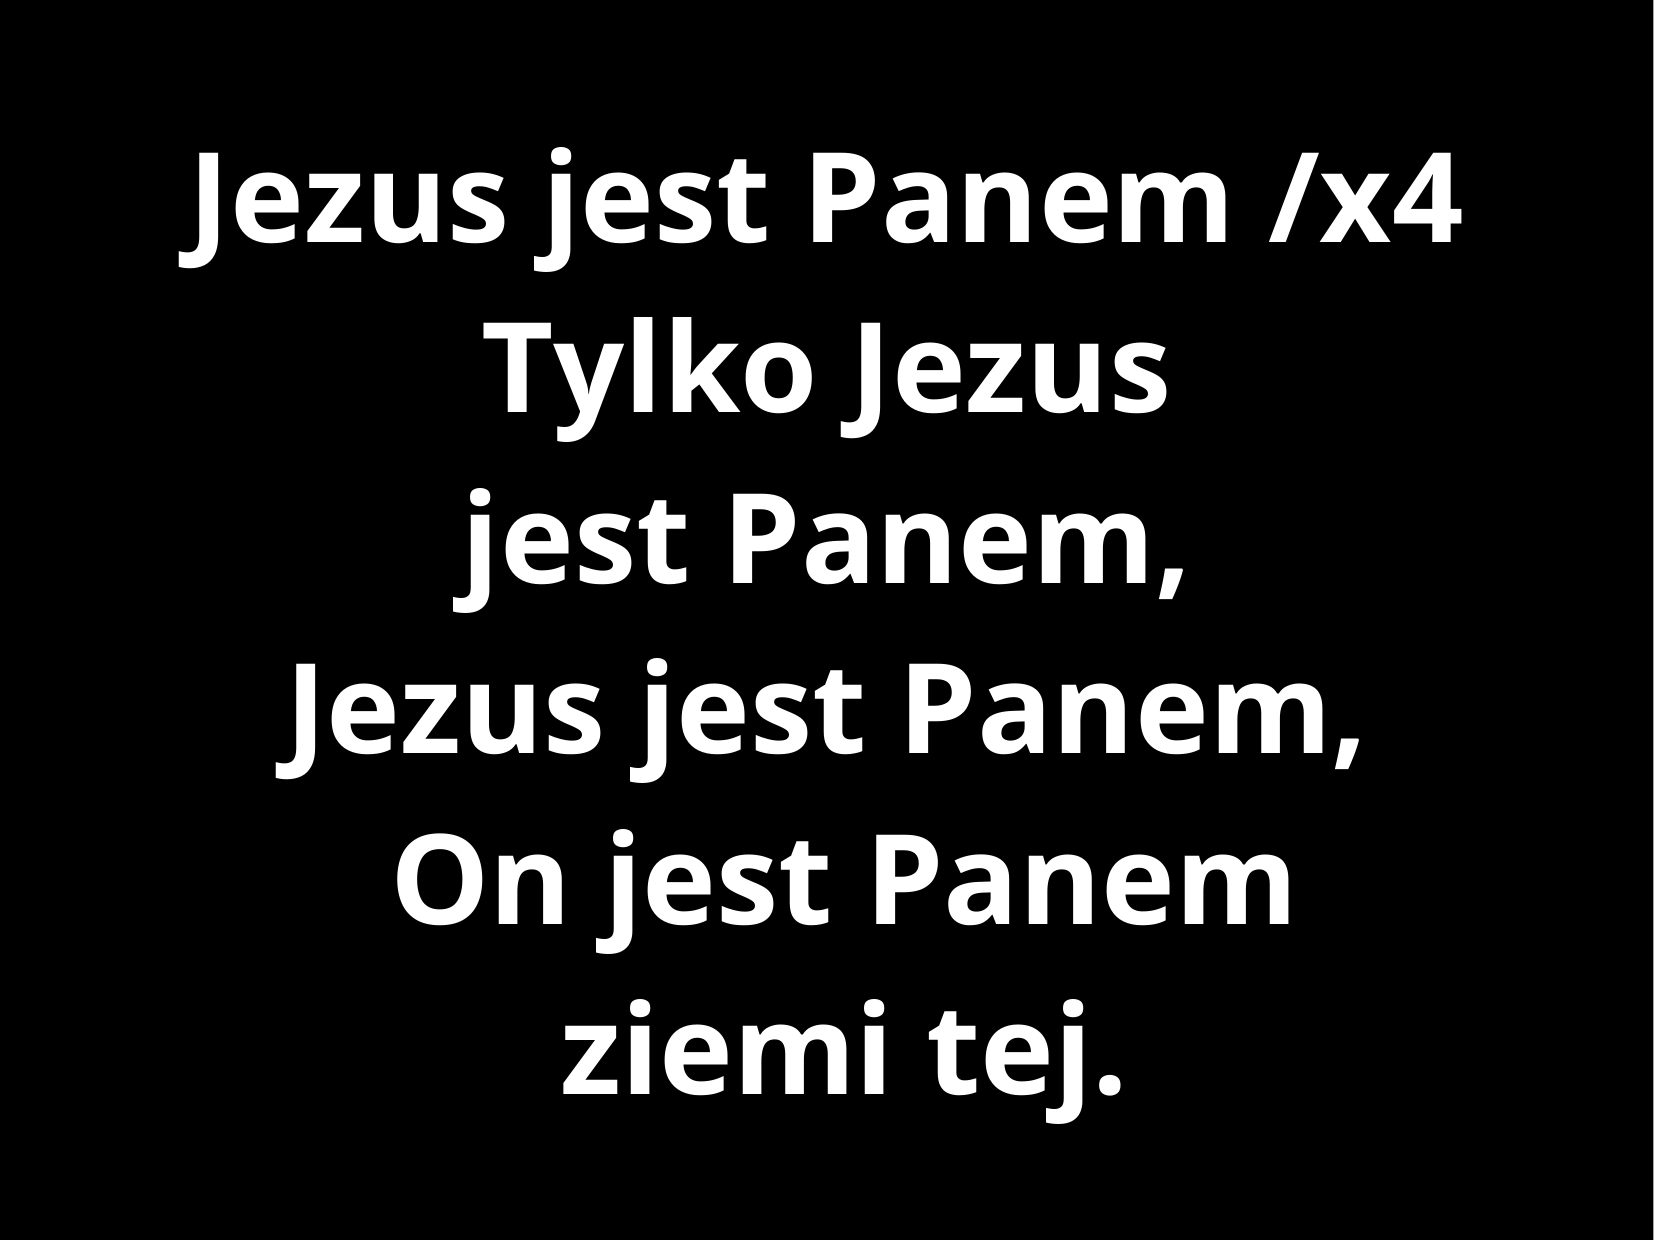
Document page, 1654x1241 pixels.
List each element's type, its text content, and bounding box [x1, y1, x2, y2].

subtitle Jezus jest Panem /x4 Tylko Jezus jest Panem, Jezus jest Panem, On jest Panem ziemi tej. [0, 0, 1654, 1241]
